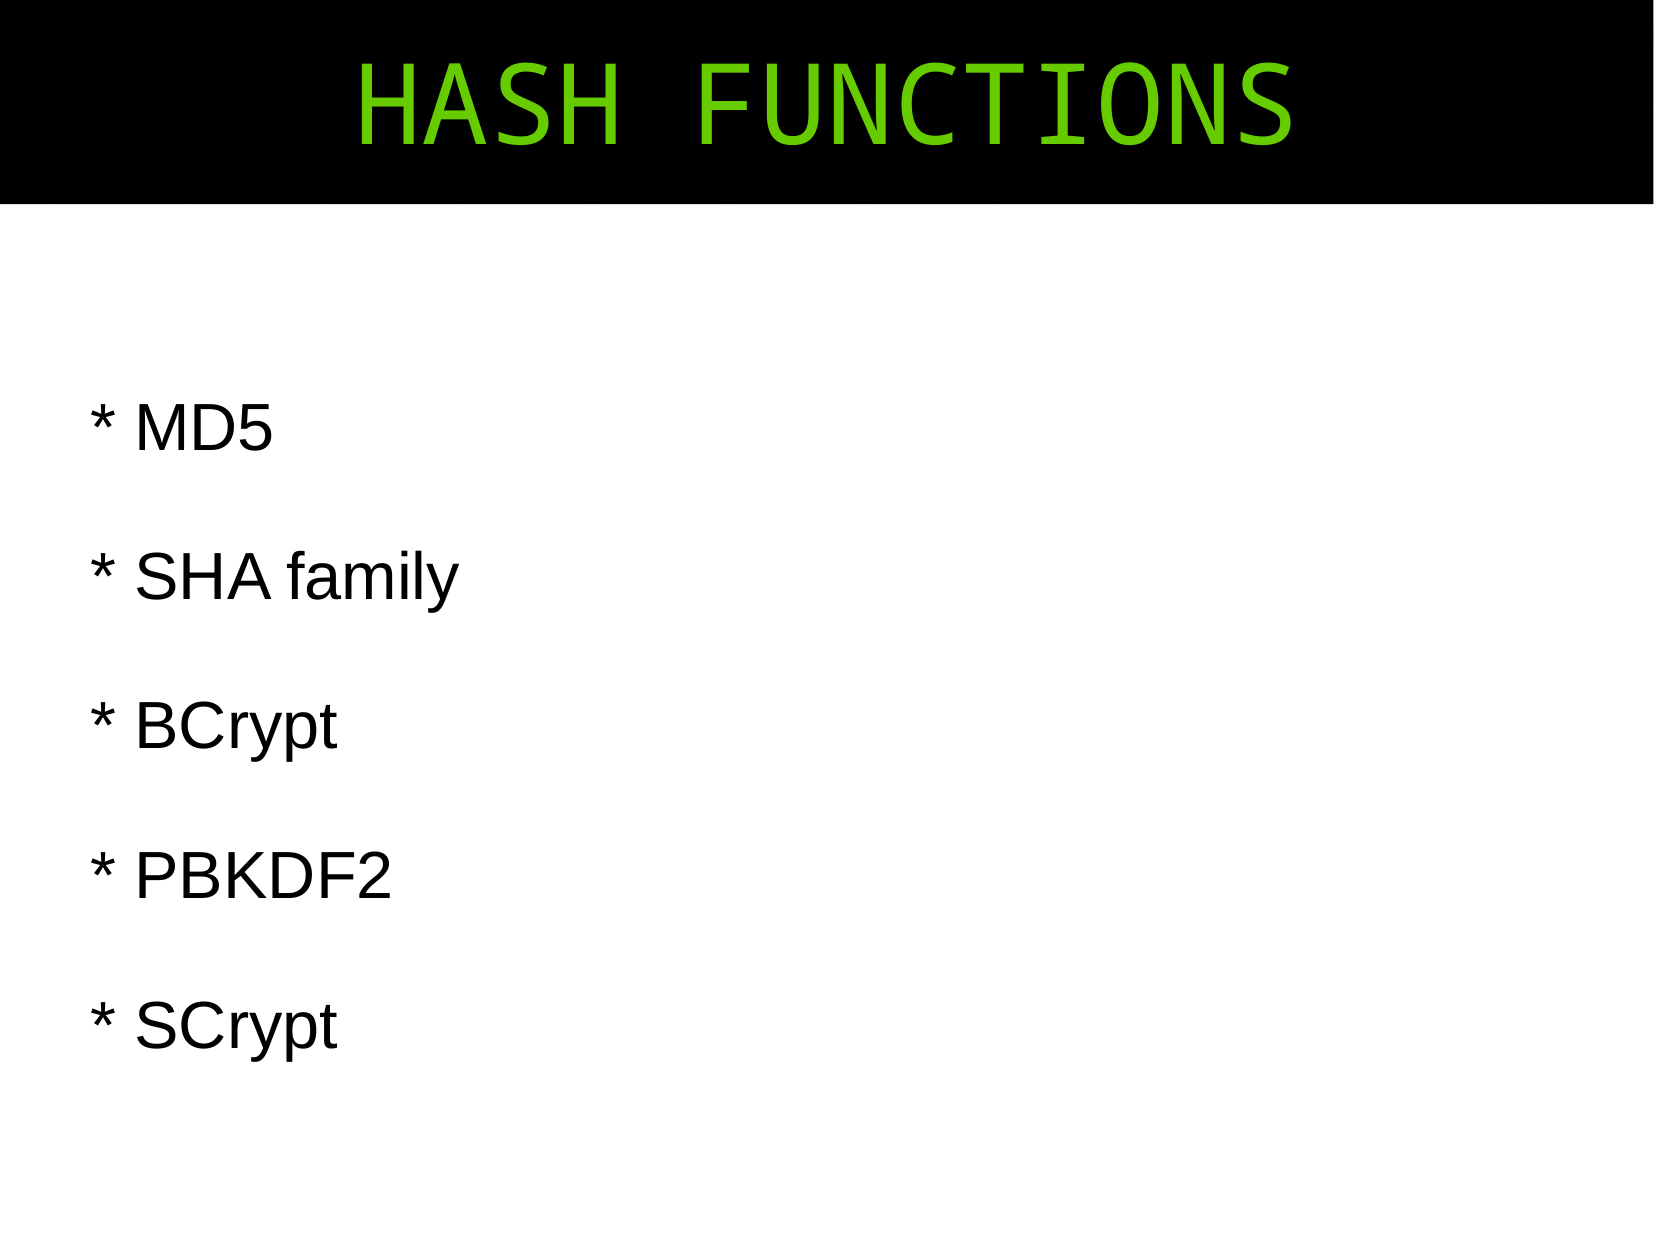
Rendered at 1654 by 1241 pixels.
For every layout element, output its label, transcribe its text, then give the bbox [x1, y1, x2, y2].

subtitle * MD5 * SHA family * BCrypt * PBKDF2 * SCrypt [90, 305, 1621, 1146]
title HASH FUNCTIONS [0, 0, 1654, 205]
